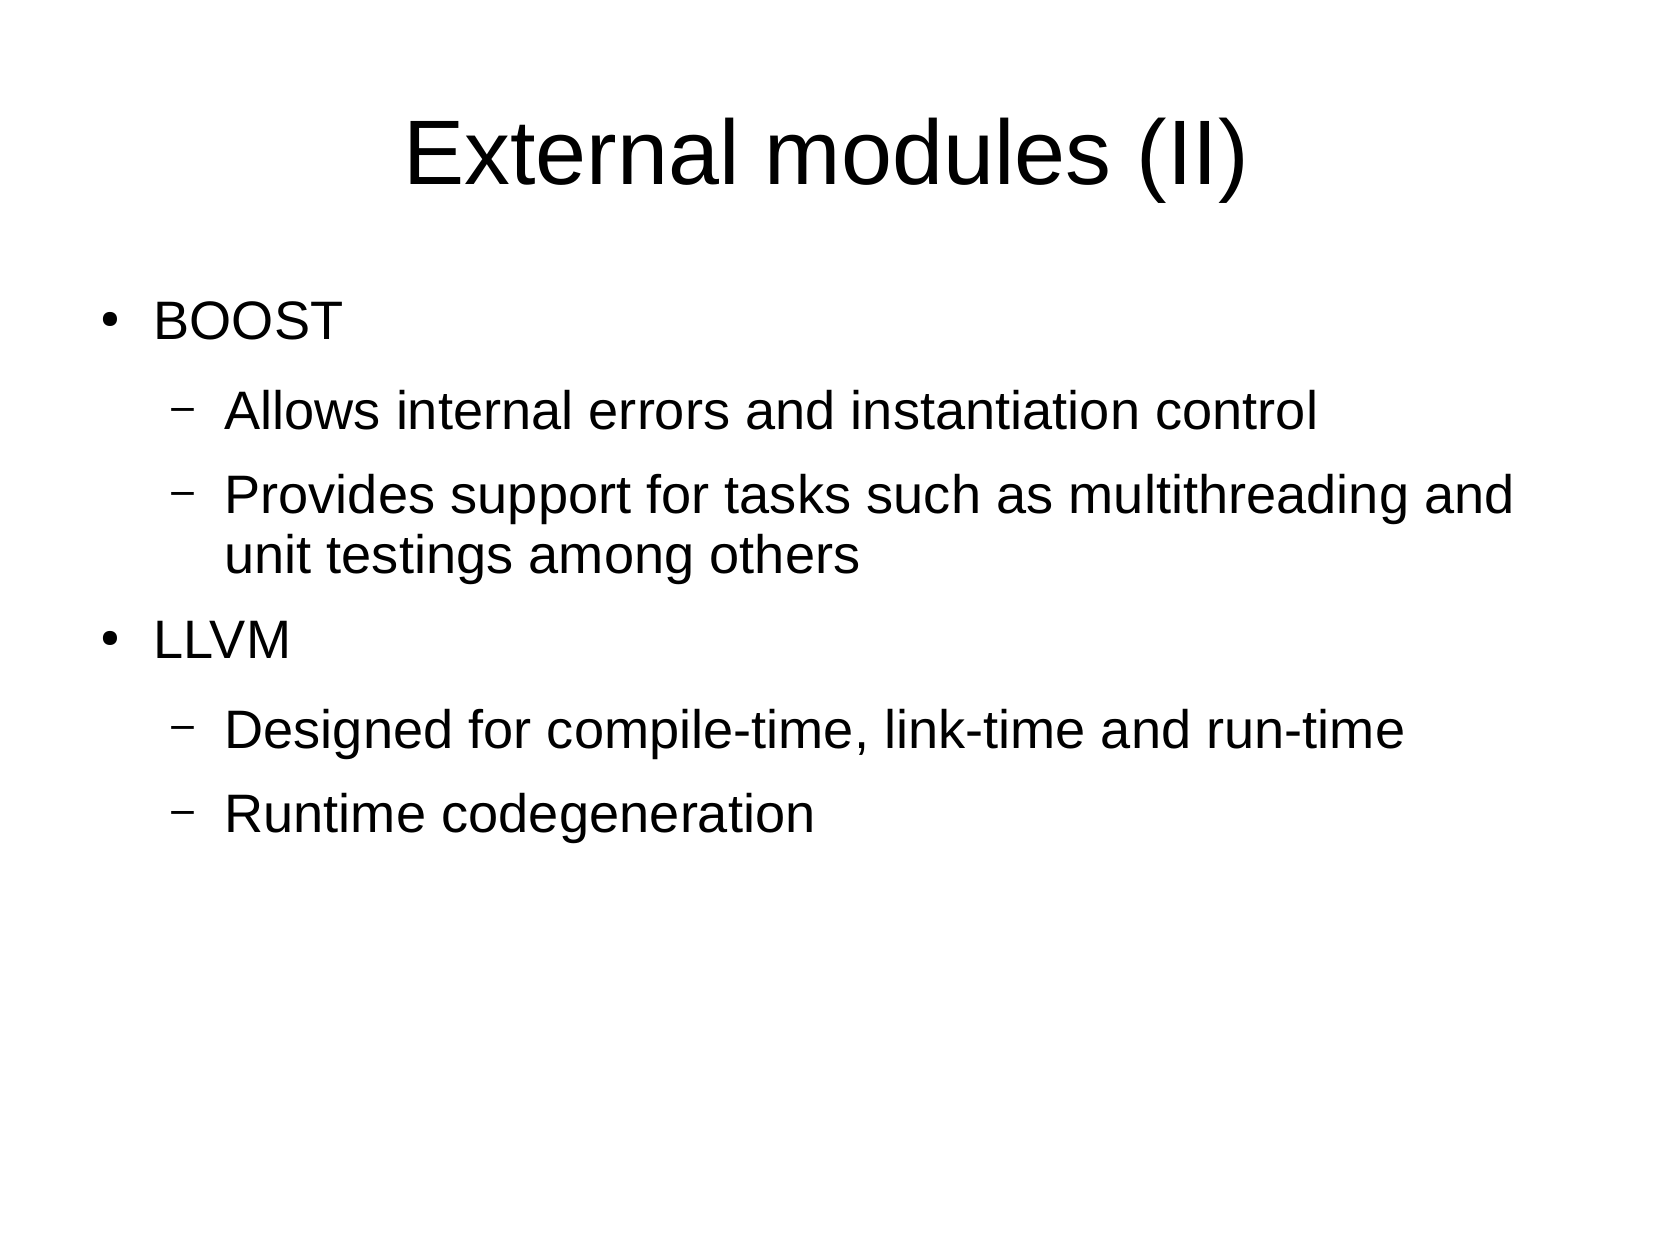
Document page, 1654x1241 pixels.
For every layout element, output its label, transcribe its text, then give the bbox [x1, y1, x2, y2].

list BOOST Allows internal errors and instantiation control Provides support for tasks such as multithreading and unit testings among others LLVM Designed for compile-time, link-time and run-time Runtime codegeneration [82, 290, 1571, 1201]
title External modules (II) [82, 49, 1571, 257]
